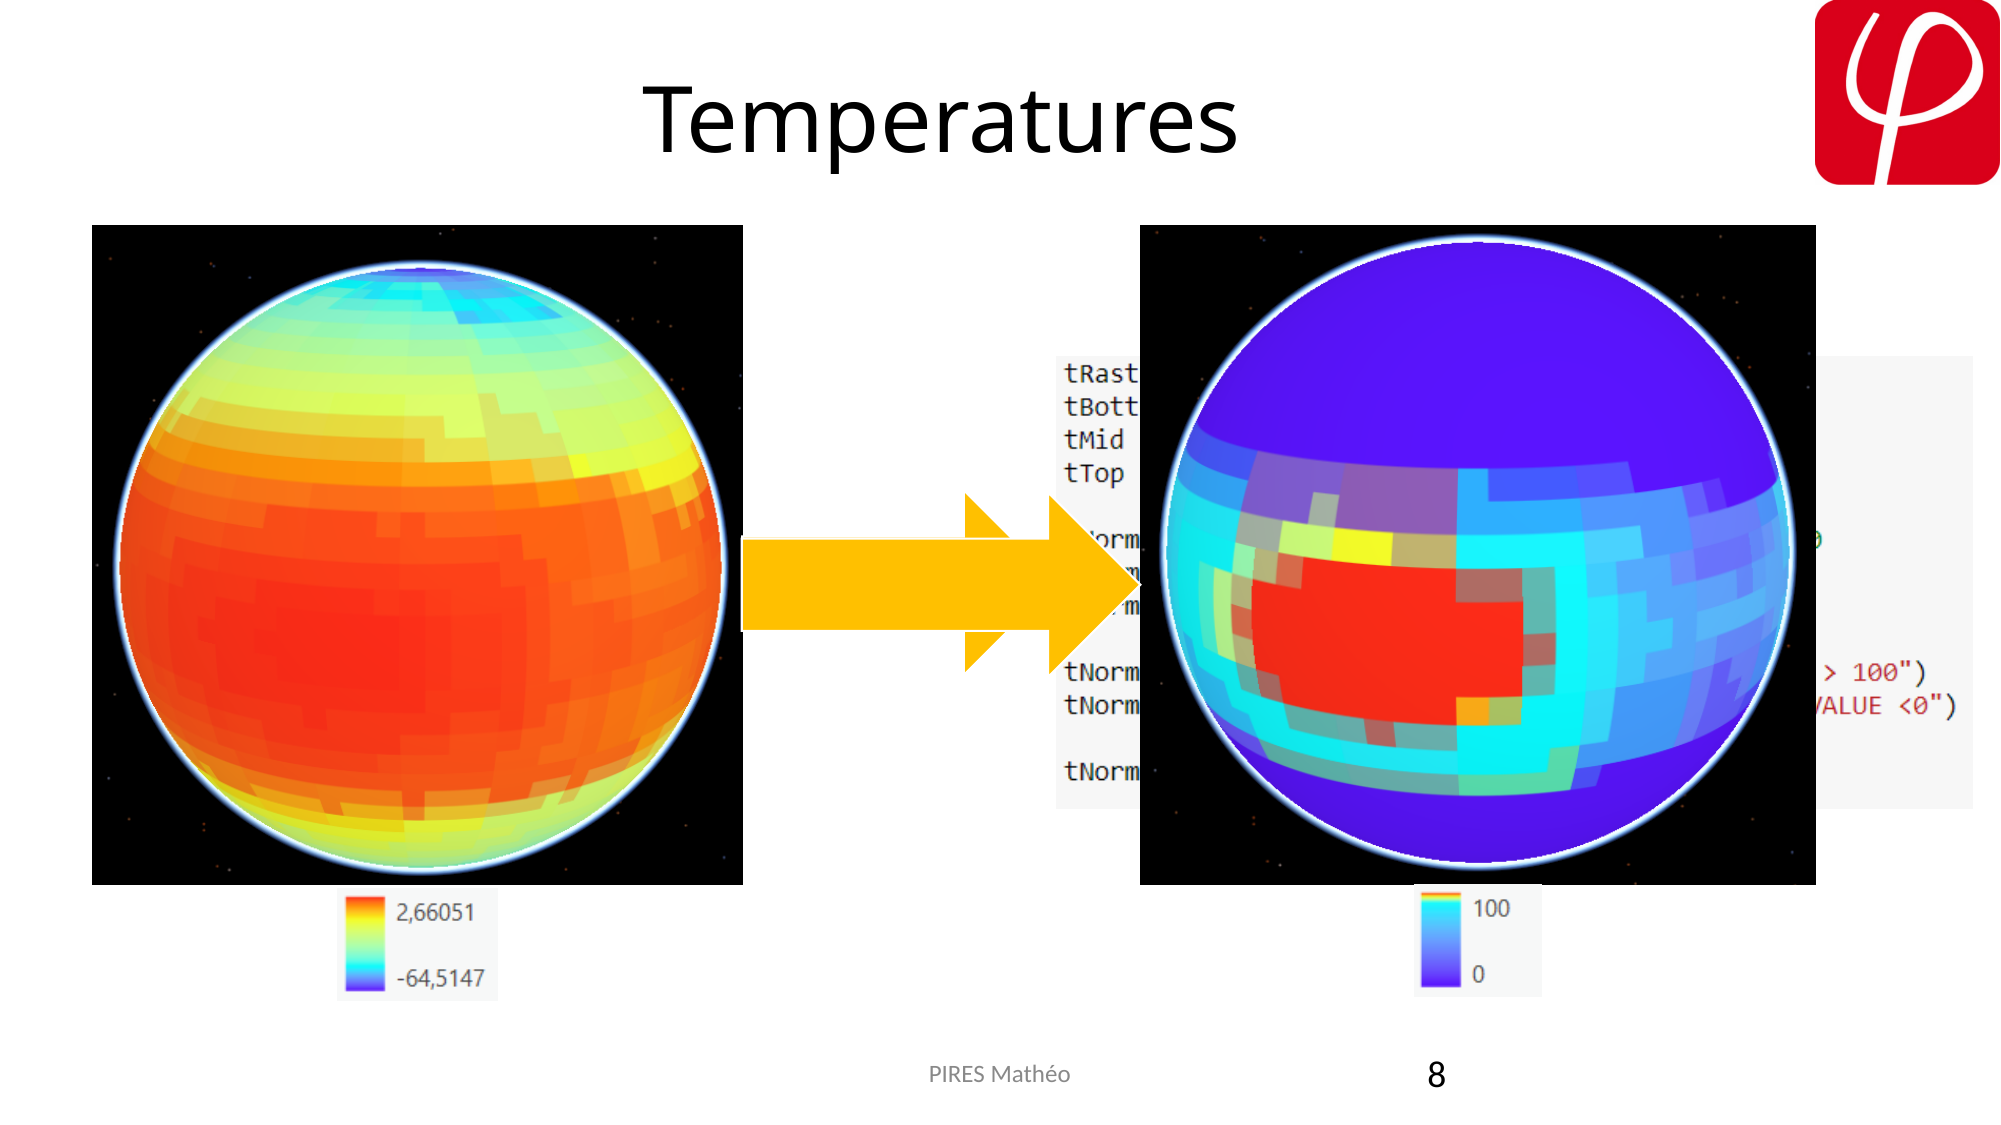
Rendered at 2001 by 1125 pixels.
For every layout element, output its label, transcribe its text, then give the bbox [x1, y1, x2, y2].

text_box [741, 490, 1141, 677]
picture [1815, 0, 2000, 185]
picture [92, 225, 743, 885]
text_box PIRES Mathéo [662, 1042, 1338, 1103]
picture [1056, 225, 1973, 998]
text_box 8 [1412, 1042, 1863, 1103]
title Temperatures [79, 54, 1805, 191]
picture [337, 888, 498, 1001]
